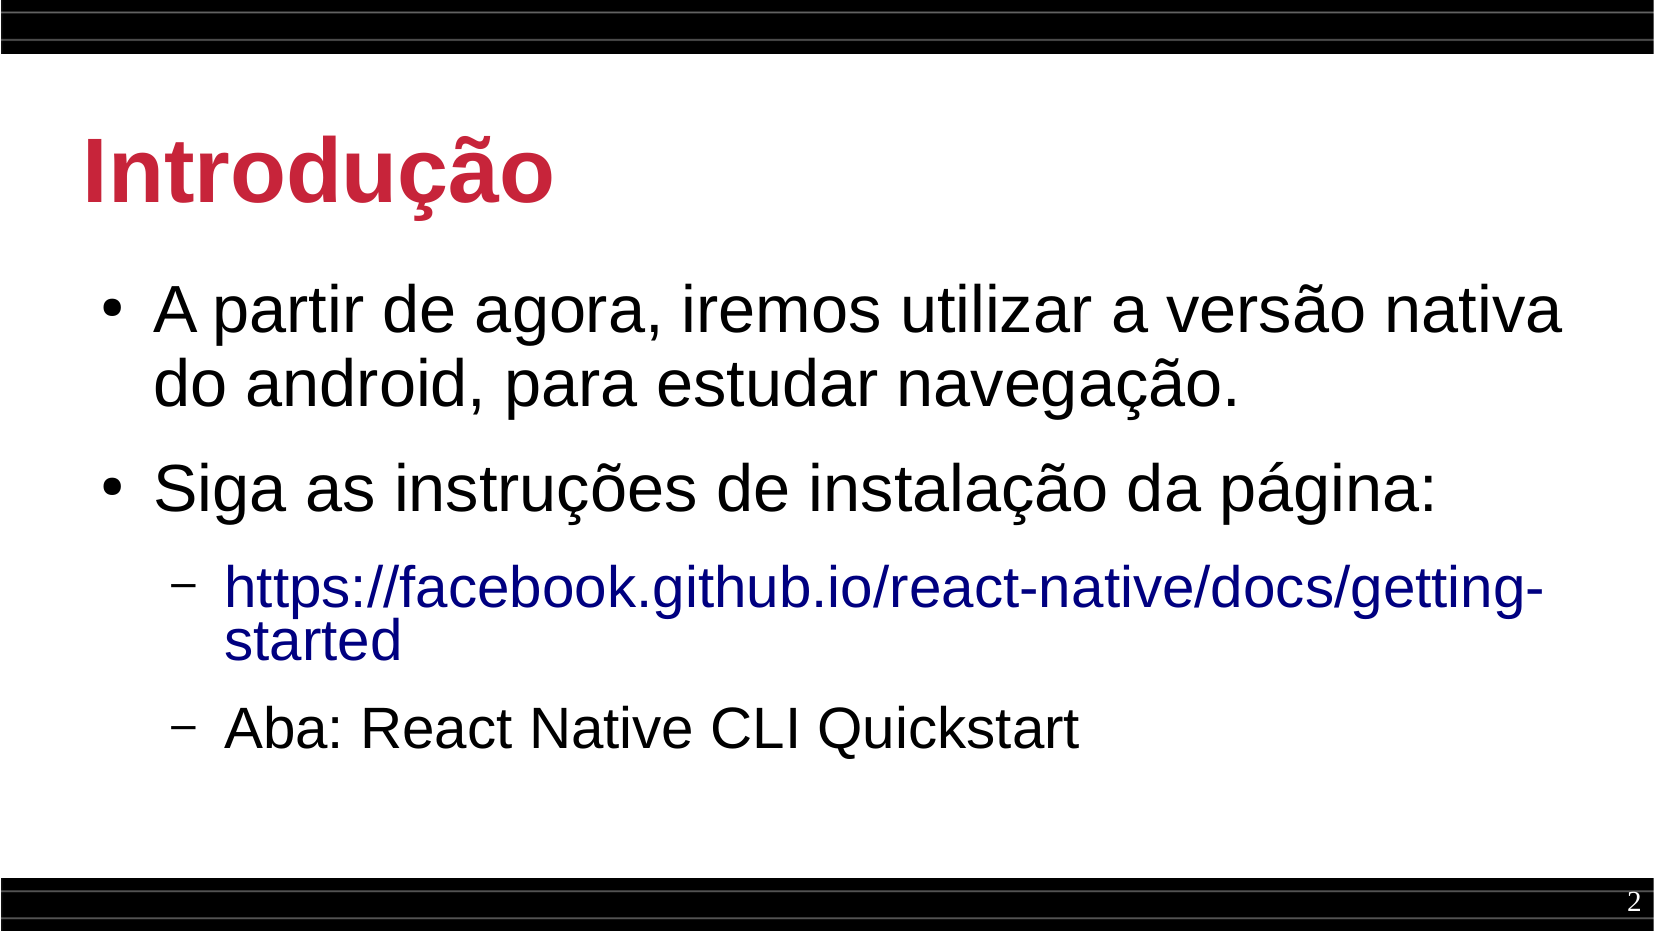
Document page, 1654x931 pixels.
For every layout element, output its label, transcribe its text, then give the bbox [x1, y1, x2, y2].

title Introdução [82, 92, 1571, 249]
list A partir de agora, iremos utilizar a versão nativa do android, para estudar navegação. Siga as instruções de instalação da página: https://facebook.github.io/react-native/docs/getting-started Aba: React Native CLI Quickstart [82, 271, 1571, 851]
picture [1, 878, 1654, 931]
picture [1, 0, 1654, 54]
